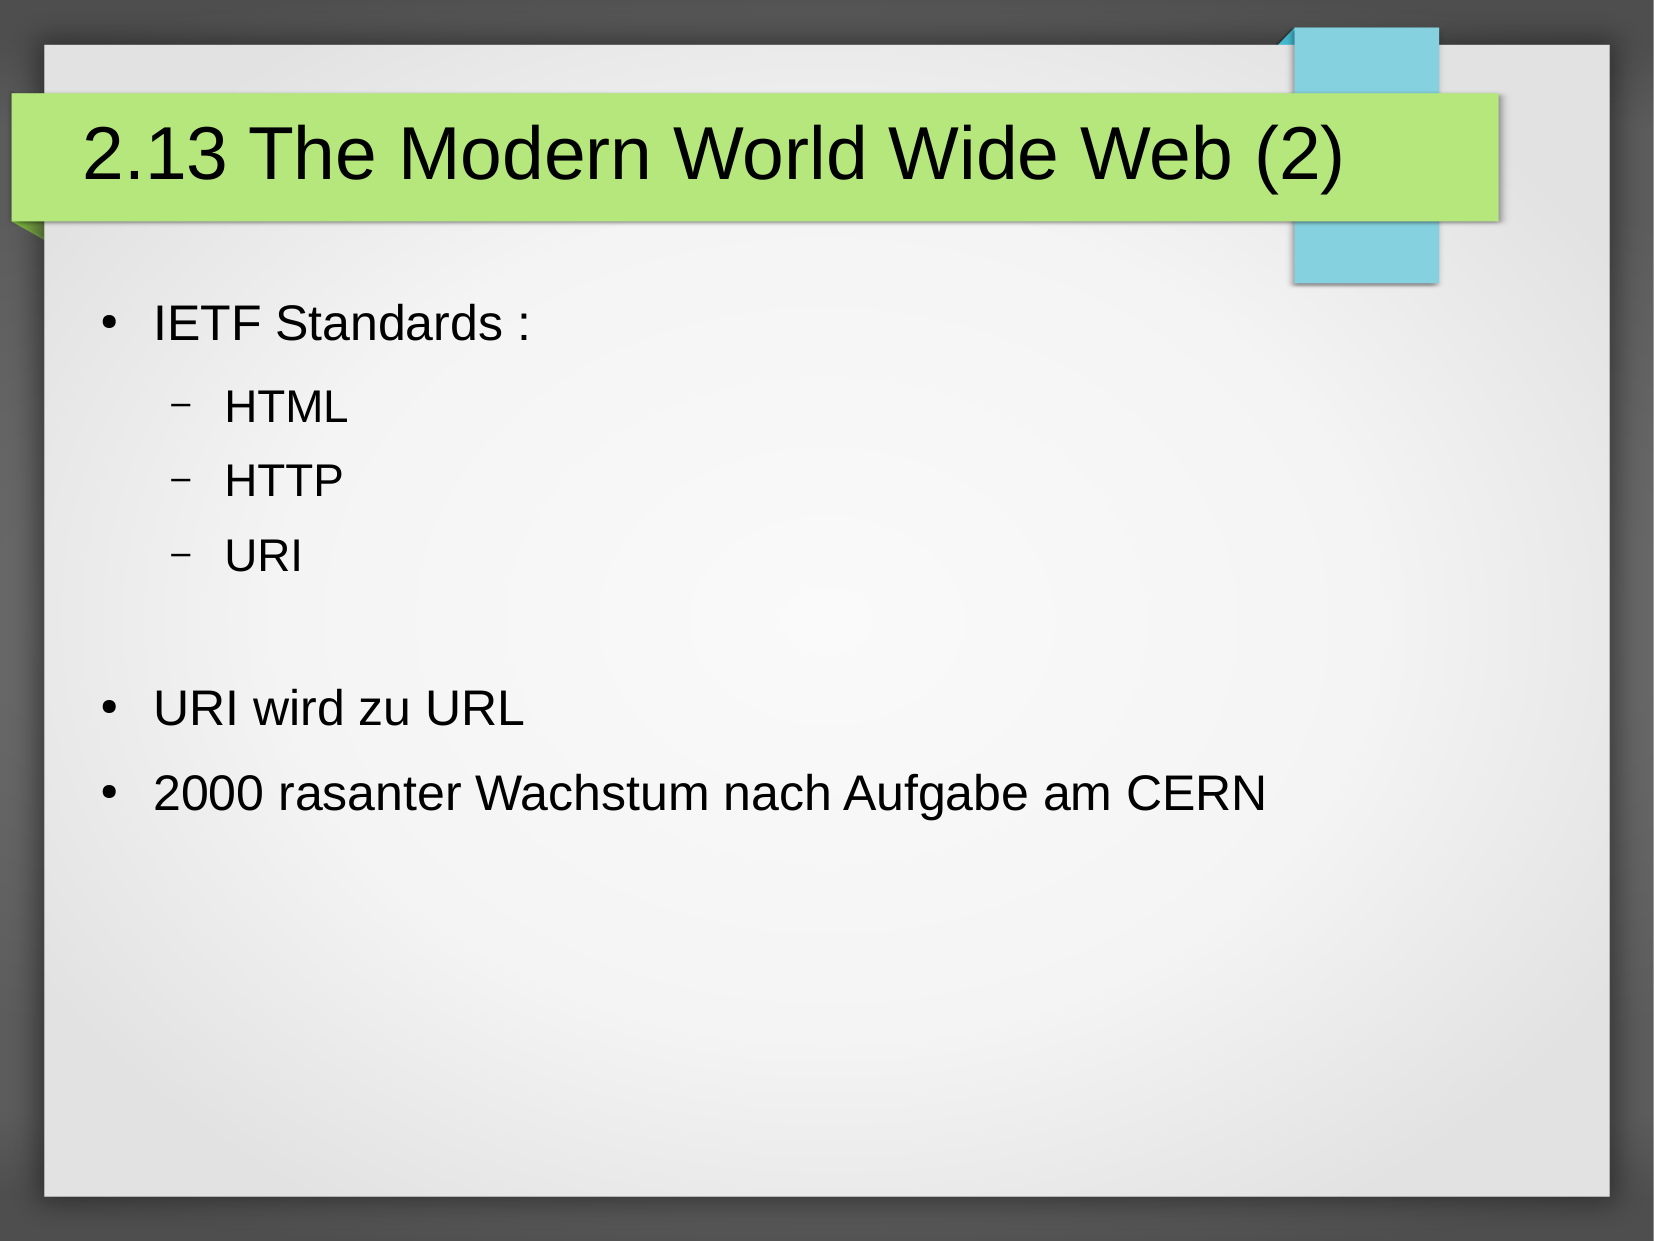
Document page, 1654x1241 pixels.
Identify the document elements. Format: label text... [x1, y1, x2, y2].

picture [0, 0, 1654, 1241]
title 2.13 The Modern World Wide Web (2) [82, 94, 1418, 213]
list IETF Standards : HTML HTTP URI URI wird zu URL 2000 rasanter Wachstum nach Aufgabe am CERN [82, 295, 1571, 1015]
